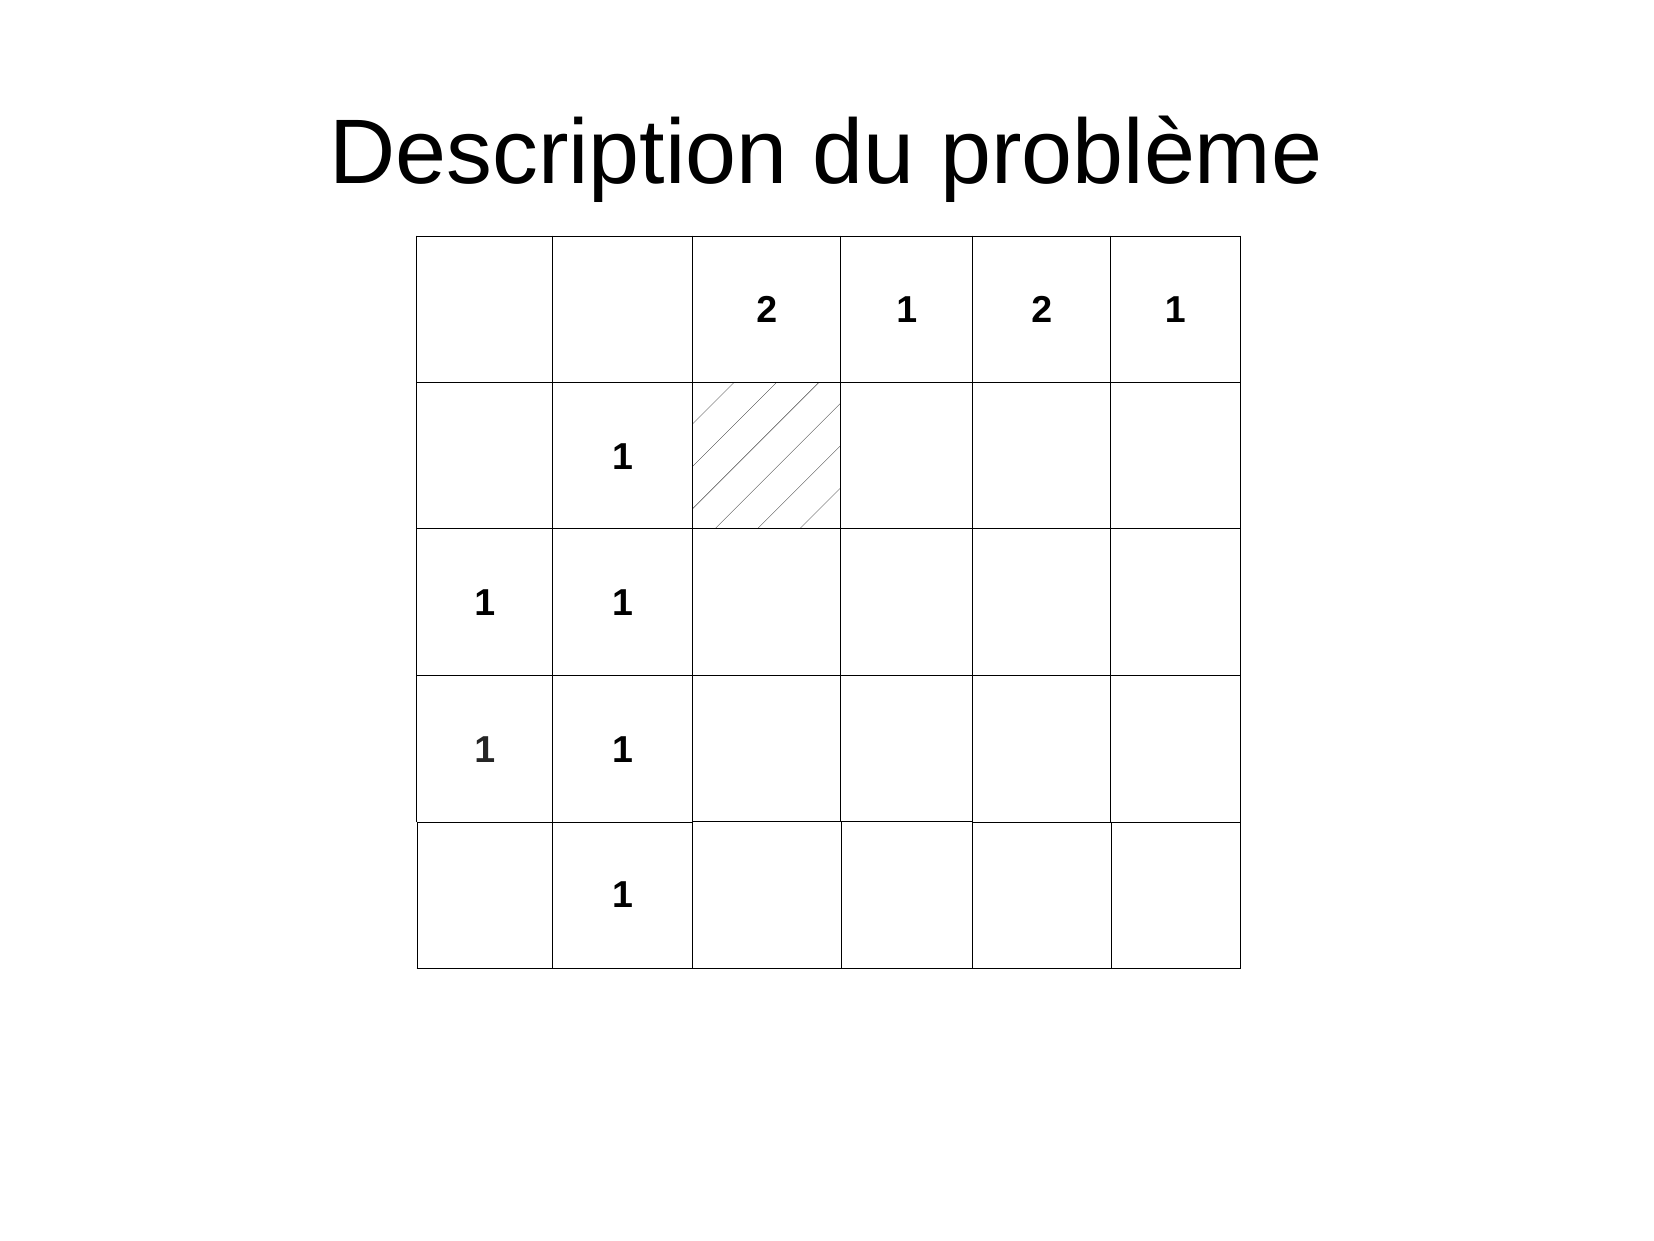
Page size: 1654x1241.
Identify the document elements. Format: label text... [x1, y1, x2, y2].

table_cell [973, 823, 1111, 968]
table_cell 1 [417, 529, 552, 675]
table_cell [1111, 529, 1240, 675]
table_cell [841, 529, 972, 675]
table_cell [1112, 823, 1240, 968]
table_cell [418, 823, 552, 968]
table_cell [417, 383, 552, 528]
table_header 2 [973, 237, 1110, 382]
table_cell [1111, 676, 1240, 822]
table_header 2 [693, 237, 840, 382]
title Description du problème [82, 49, 1571, 257]
table_cell [841, 676, 972, 821]
table_cell [693, 676, 840, 821]
table_cell [693, 383, 840, 528]
table_header 1 [841, 237, 972, 382]
table_cell 1 [553, 383, 692, 528]
table_cell [693, 822, 841, 968]
table_cell 1 [553, 676, 692, 822]
table_cell [973, 383, 1110, 528]
table_header [553, 237, 692, 382]
table_cell [1111, 383, 1240, 528]
table_cell [841, 383, 972, 528]
table_header [417, 237, 552, 382]
table_cell [973, 529, 1110, 675]
table_cell [842, 822, 972, 968]
table_header 1 [1111, 237, 1240, 382]
table_cell 1 [553, 529, 692, 675]
table_cell 1 [417, 676, 552, 822]
table_cell [973, 676, 1110, 822]
table_cell [693, 529, 840, 675]
table_cell 1 [553, 823, 692, 968]
